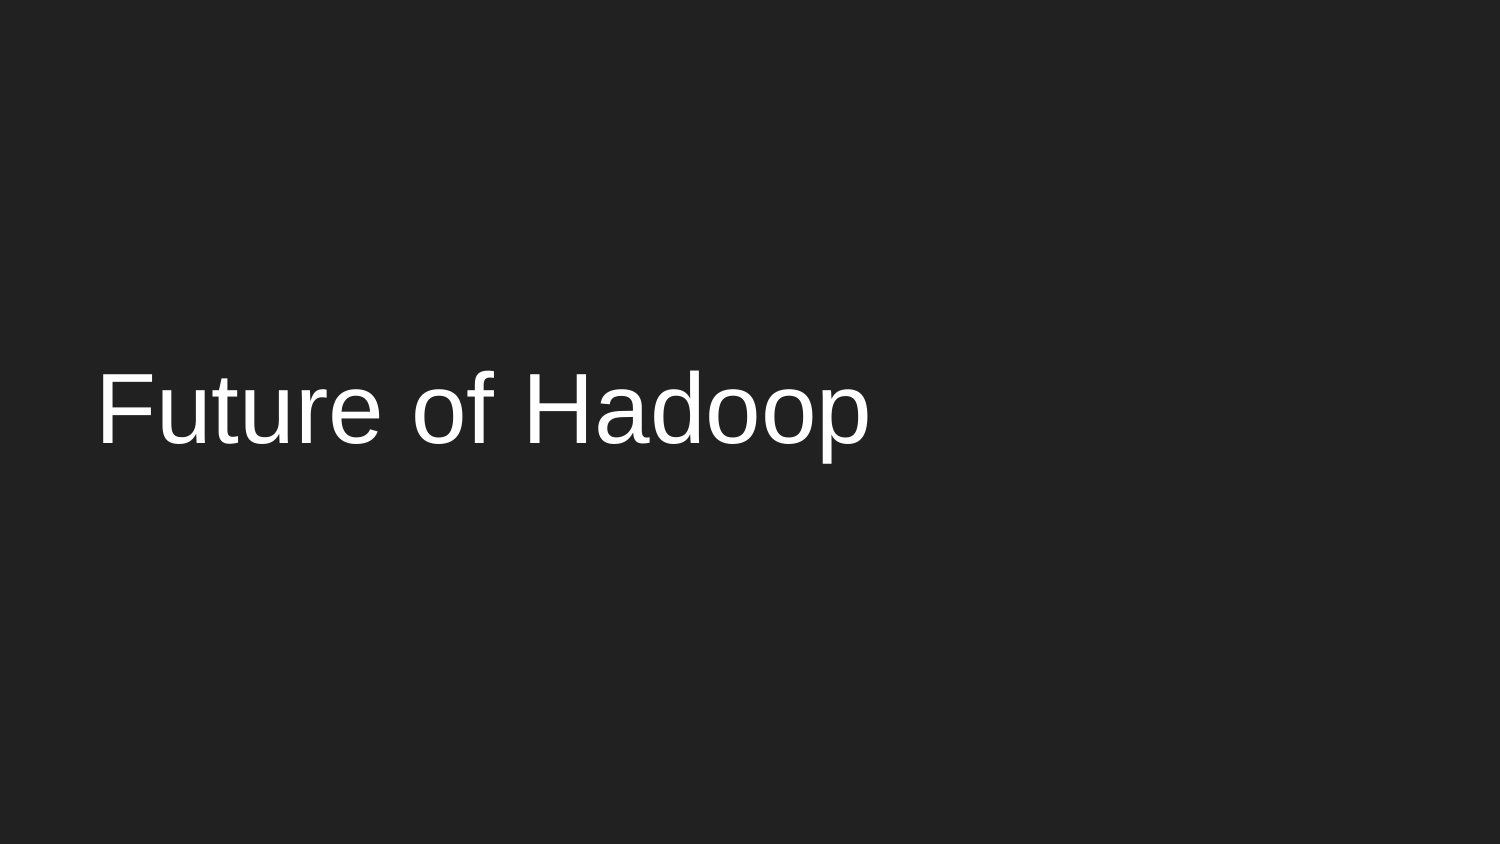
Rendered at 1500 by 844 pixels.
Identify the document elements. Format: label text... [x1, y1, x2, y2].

title Future of Hadoop [80, 73, 1125, 745]
